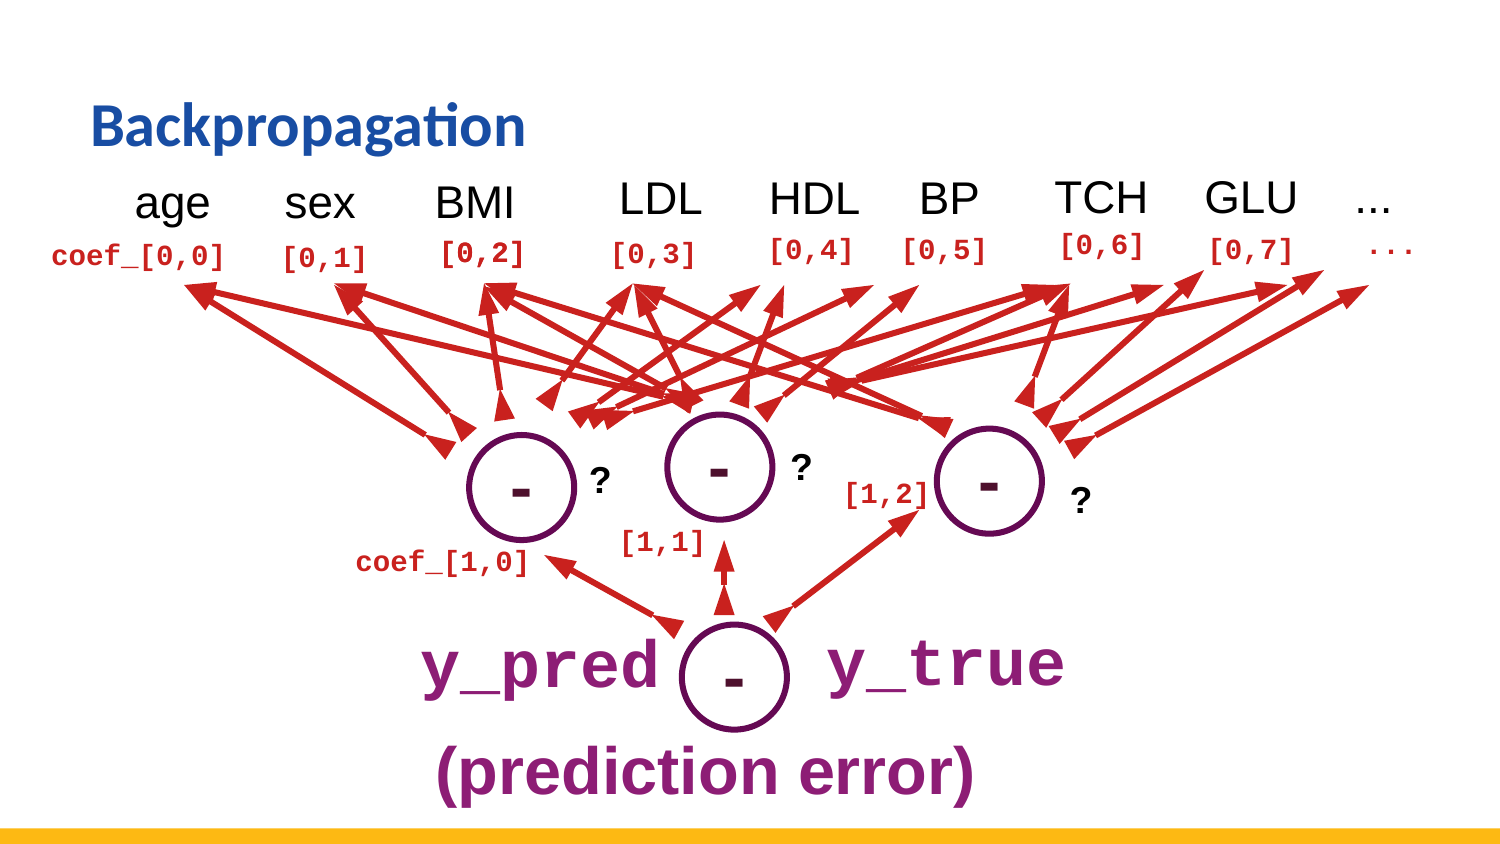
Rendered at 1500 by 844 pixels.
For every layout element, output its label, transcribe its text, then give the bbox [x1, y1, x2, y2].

text_box [1,2] [828, 471, 949, 546]
text_box (prediction error) [380, 726, 1048, 822]
text_box - [937, 428, 1042, 534]
text_box ? [1054, 472, 1108, 529]
title Backpropagation [75, 0, 1425, 197]
text_box - [667, 414, 773, 520]
text_box coef_[0,0] [36, 233, 252, 308]
text_box ... [1350, 222, 1471, 297]
text_box coef_[1,0] [340, 540, 557, 614]
text_box [0,6] [1043, 222, 1164, 297]
text_box [0,3] [595, 232, 716, 306]
text_box y_pred [405, 624, 749, 715]
text_box [0,1] [266, 235, 387, 309]
text_box ? [775, 439, 829, 497]
text_box [1,1] [604, 519, 725, 593]
text_box ? [574, 452, 627, 510]
text_box LDL HDL BP [604, 165, 1010, 239]
text_box age sex BMI [119, 169, 580, 236]
text_box [0,4] [752, 227, 874, 301]
text_box y_true [812, 622, 1156, 714]
text_box - [469, 435, 574, 540]
text_box [0,2] [424, 230, 545, 305]
text_box [0,7] [1192, 227, 1313, 301]
text_box [0,5] [885, 227, 1006, 301]
text_box - [698, 626, 787, 730]
text_box TCH GLU ... [1039, 165, 1454, 232]
